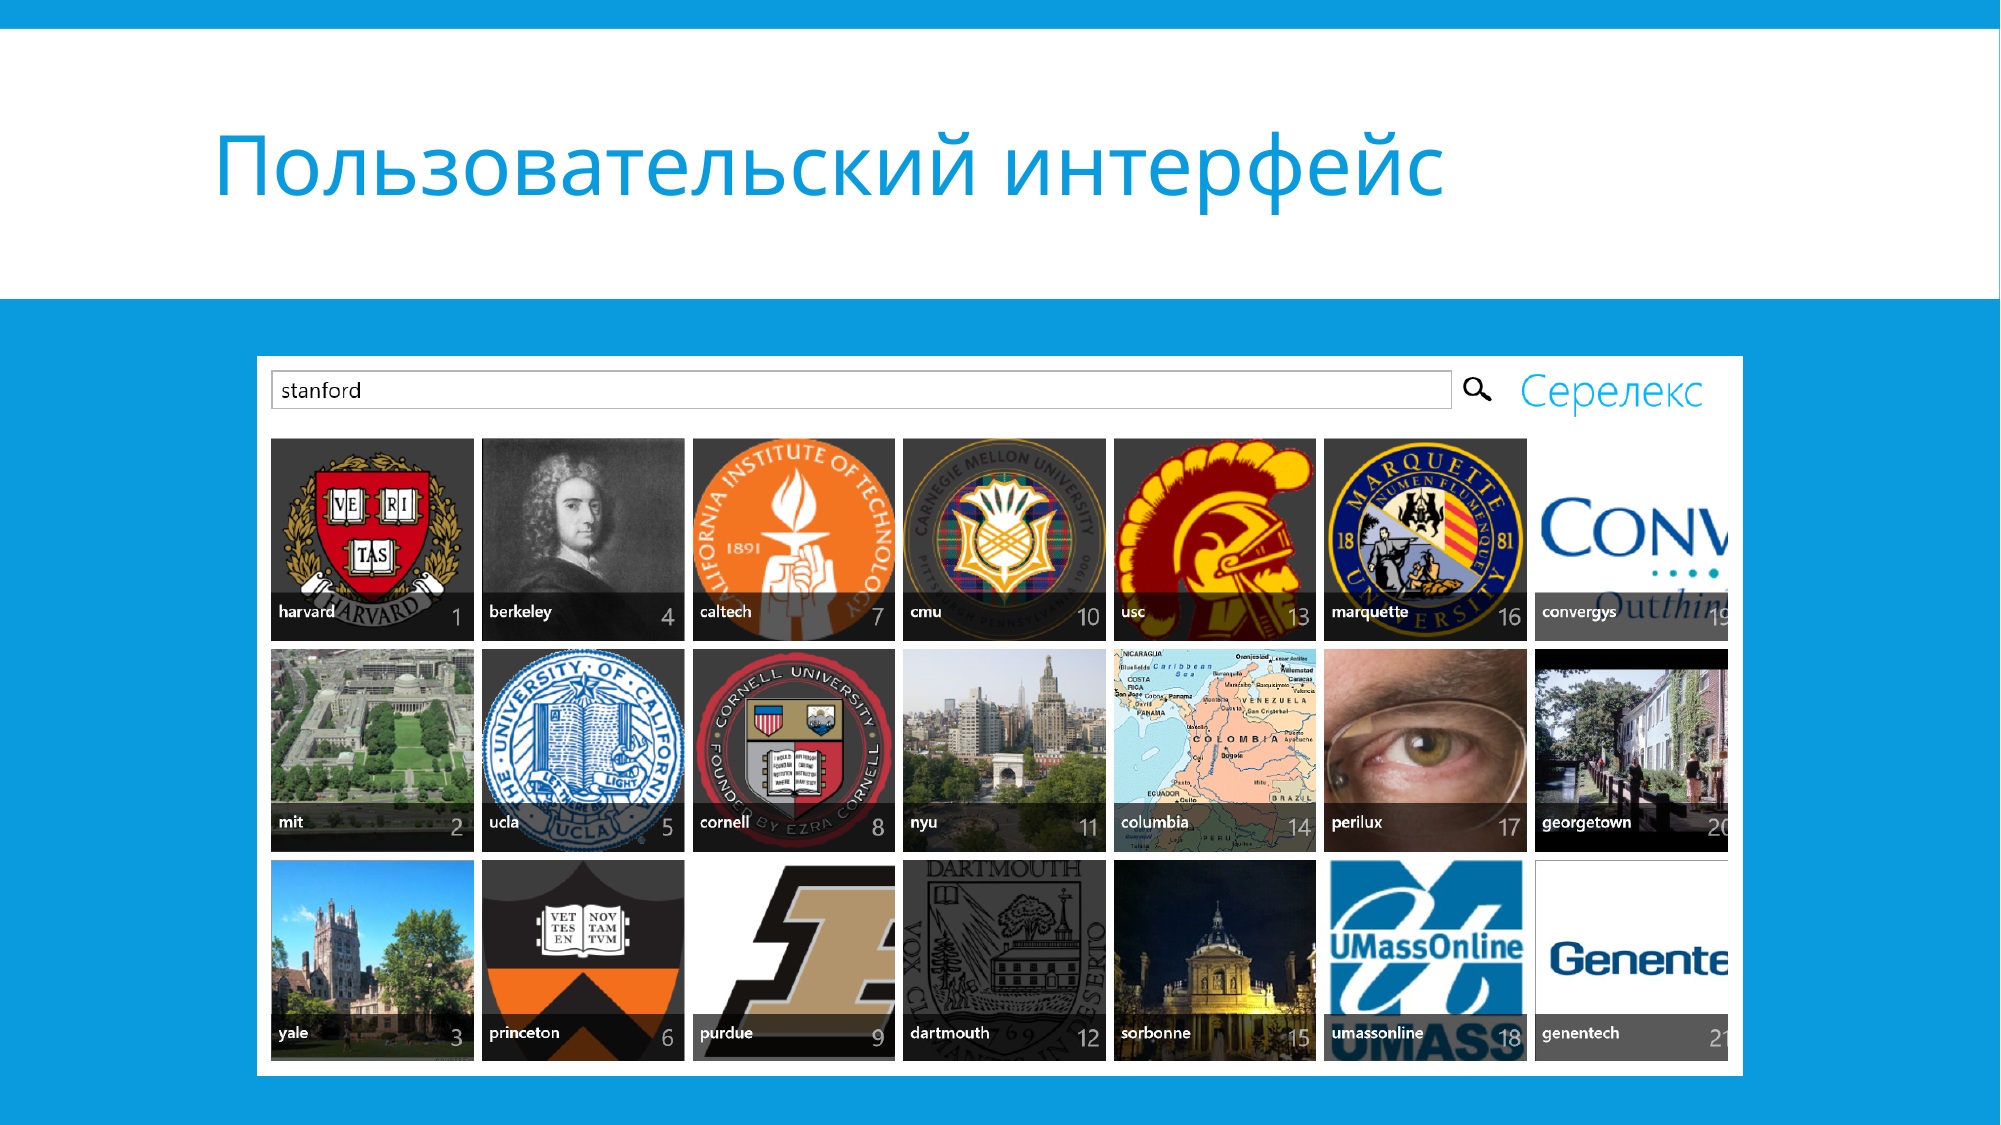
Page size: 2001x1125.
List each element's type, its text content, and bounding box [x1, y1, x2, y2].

picture [271, 370, 1729, 1062]
text_box Пользовательский интерфейс [197, 46, 1803, 294]
